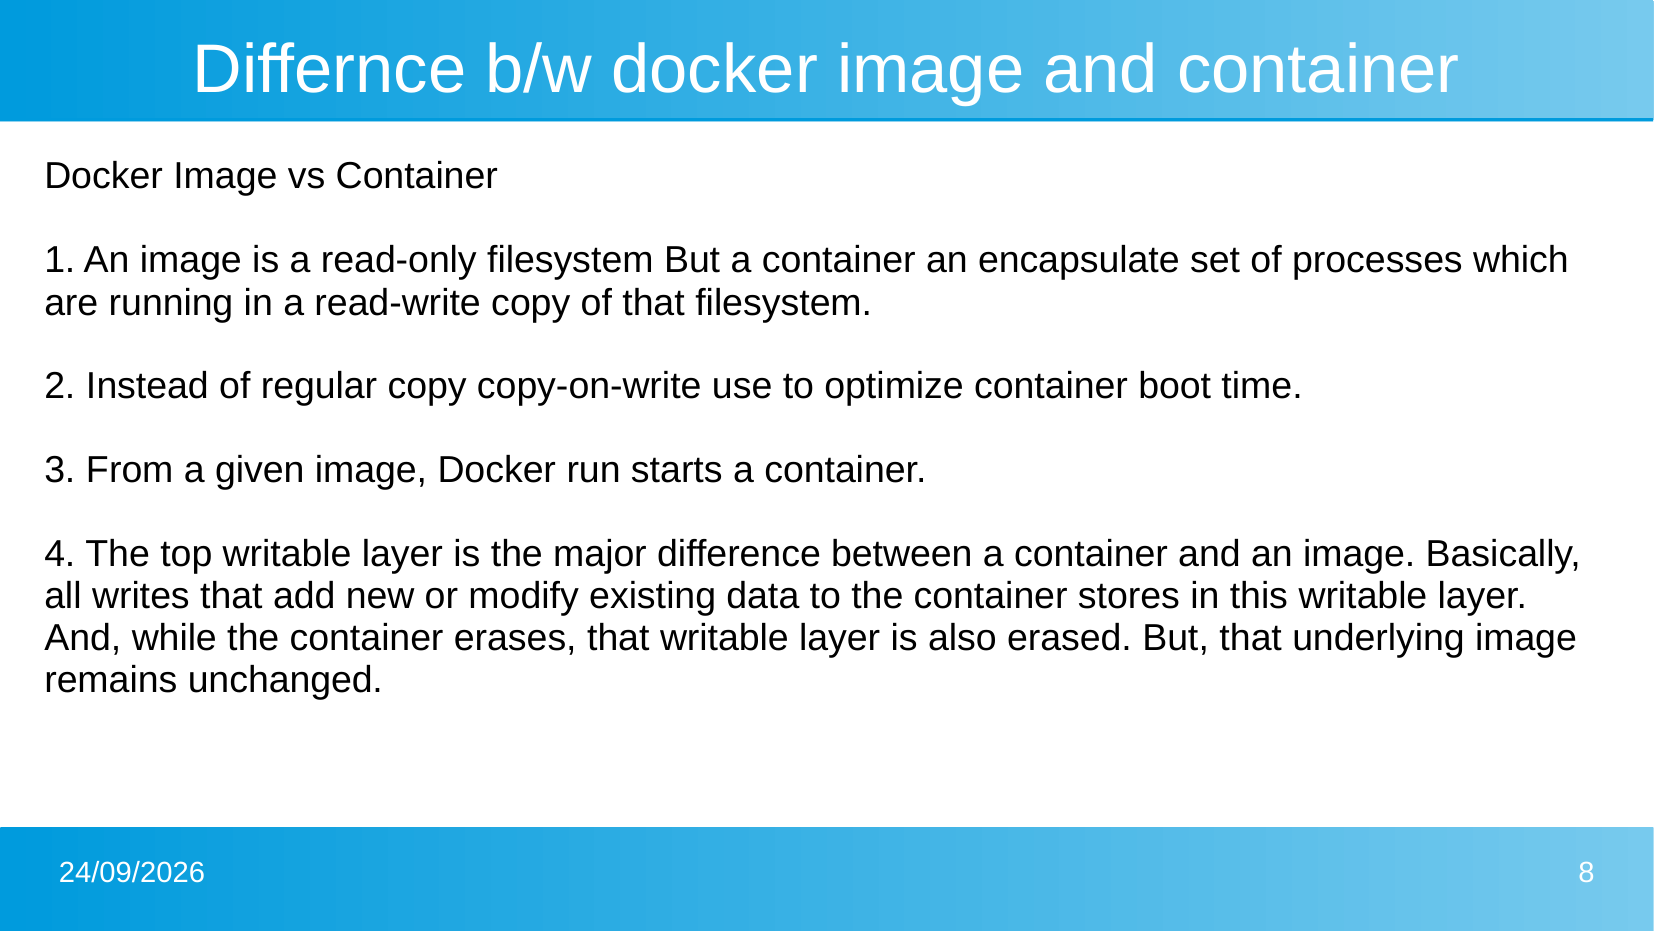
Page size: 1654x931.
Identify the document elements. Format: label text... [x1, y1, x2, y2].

text_box Docker Image vs Container 1. An image is a read-only filesystem But a container an encapsulate set of processes which are running in a read-write copy of that filesystem. 2. Instead of regular copy copy-on-write use to optimize container boot time. 3. From a given image, Docker run starts a container. 4. The top writable layer is the major difference between a container and an image. Basically, all writes that add new or modify existing data to the container stores in this writable layer. And, while the container erases, that writable layer is also erased. But, that underlying image remains unchanged. [29, 147, 1625, 709]
title Differnce b/w docker image and container [59, 29, 1595, 108]
